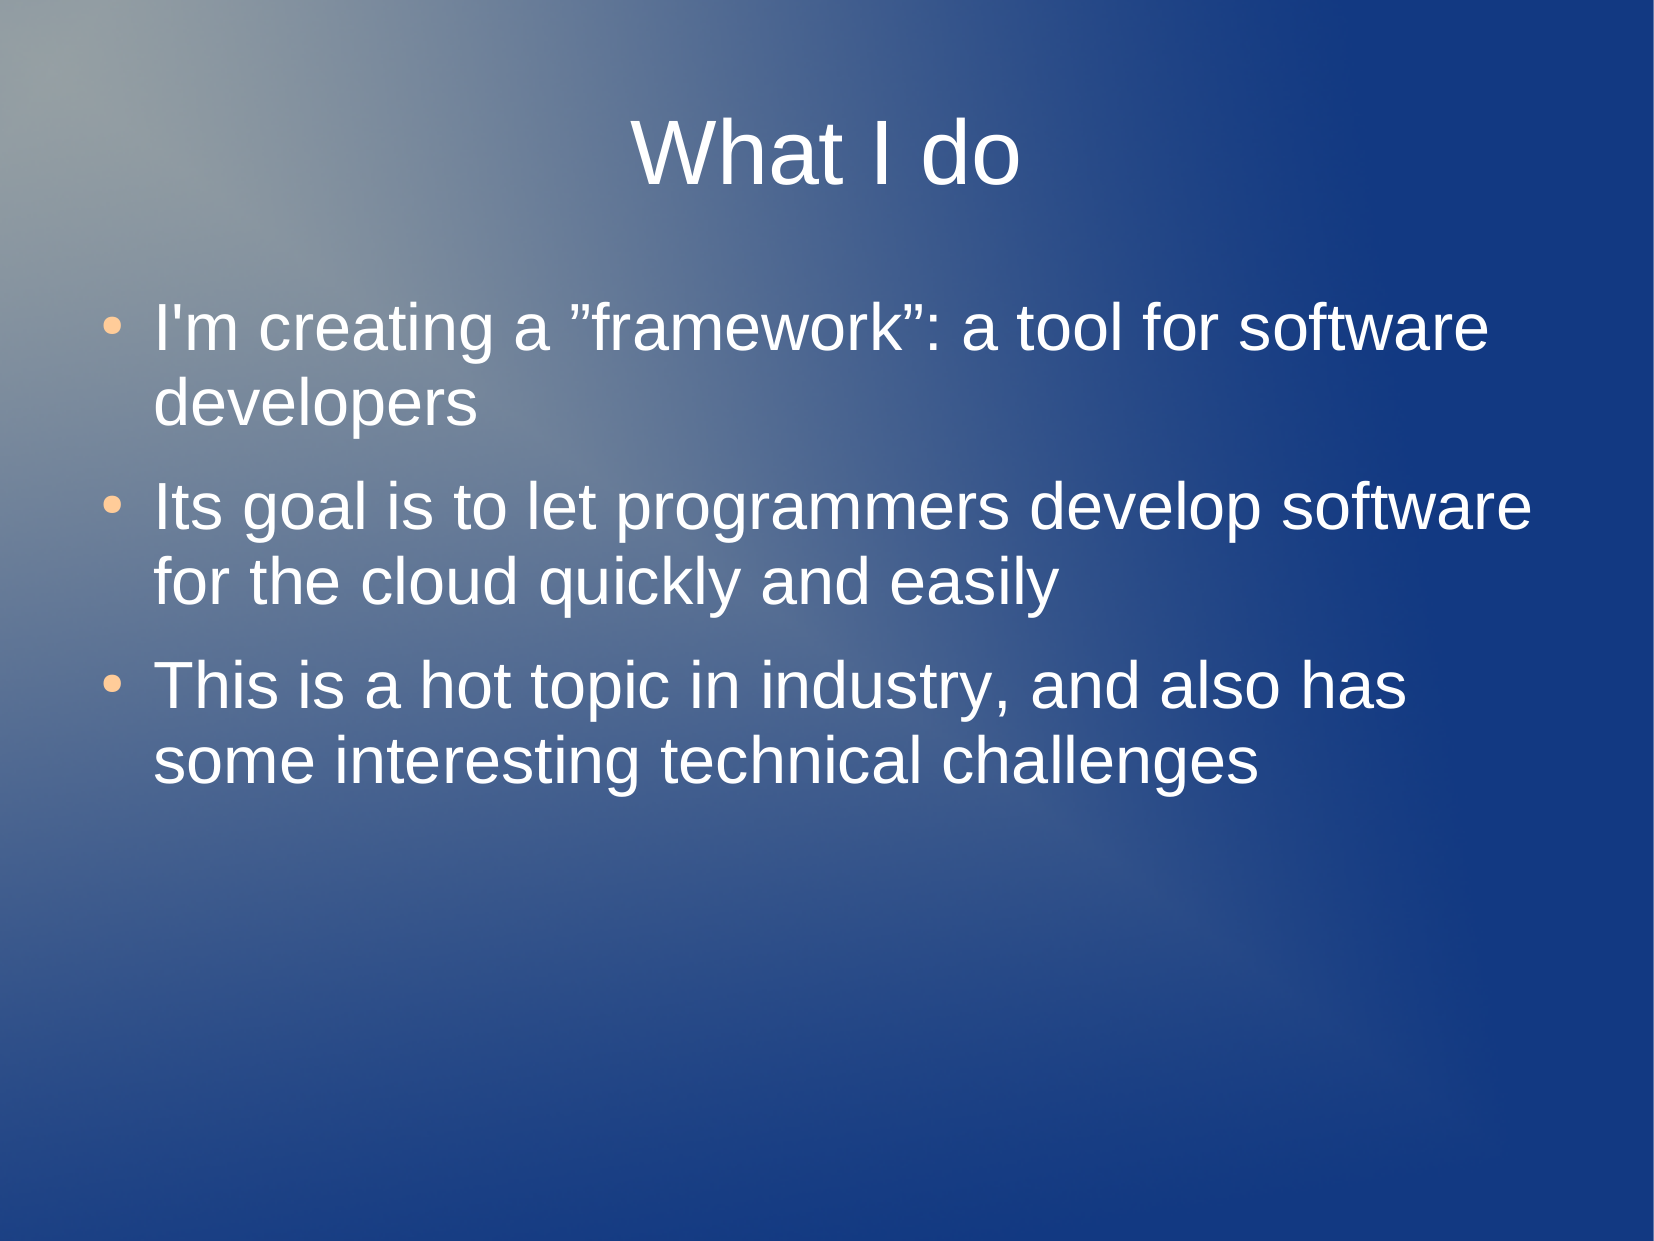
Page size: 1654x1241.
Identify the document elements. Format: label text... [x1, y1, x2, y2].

picture [0, 0, 1654, 1241]
list I'm creating a ”framework”: a tool for software developers Its goal is to let programmers develop software for the cloud quickly and easily This is a hot topic in industry, and also has some interesting technical challenges [82, 290, 1571, 1094]
title What I do [82, 56, 1571, 250]
